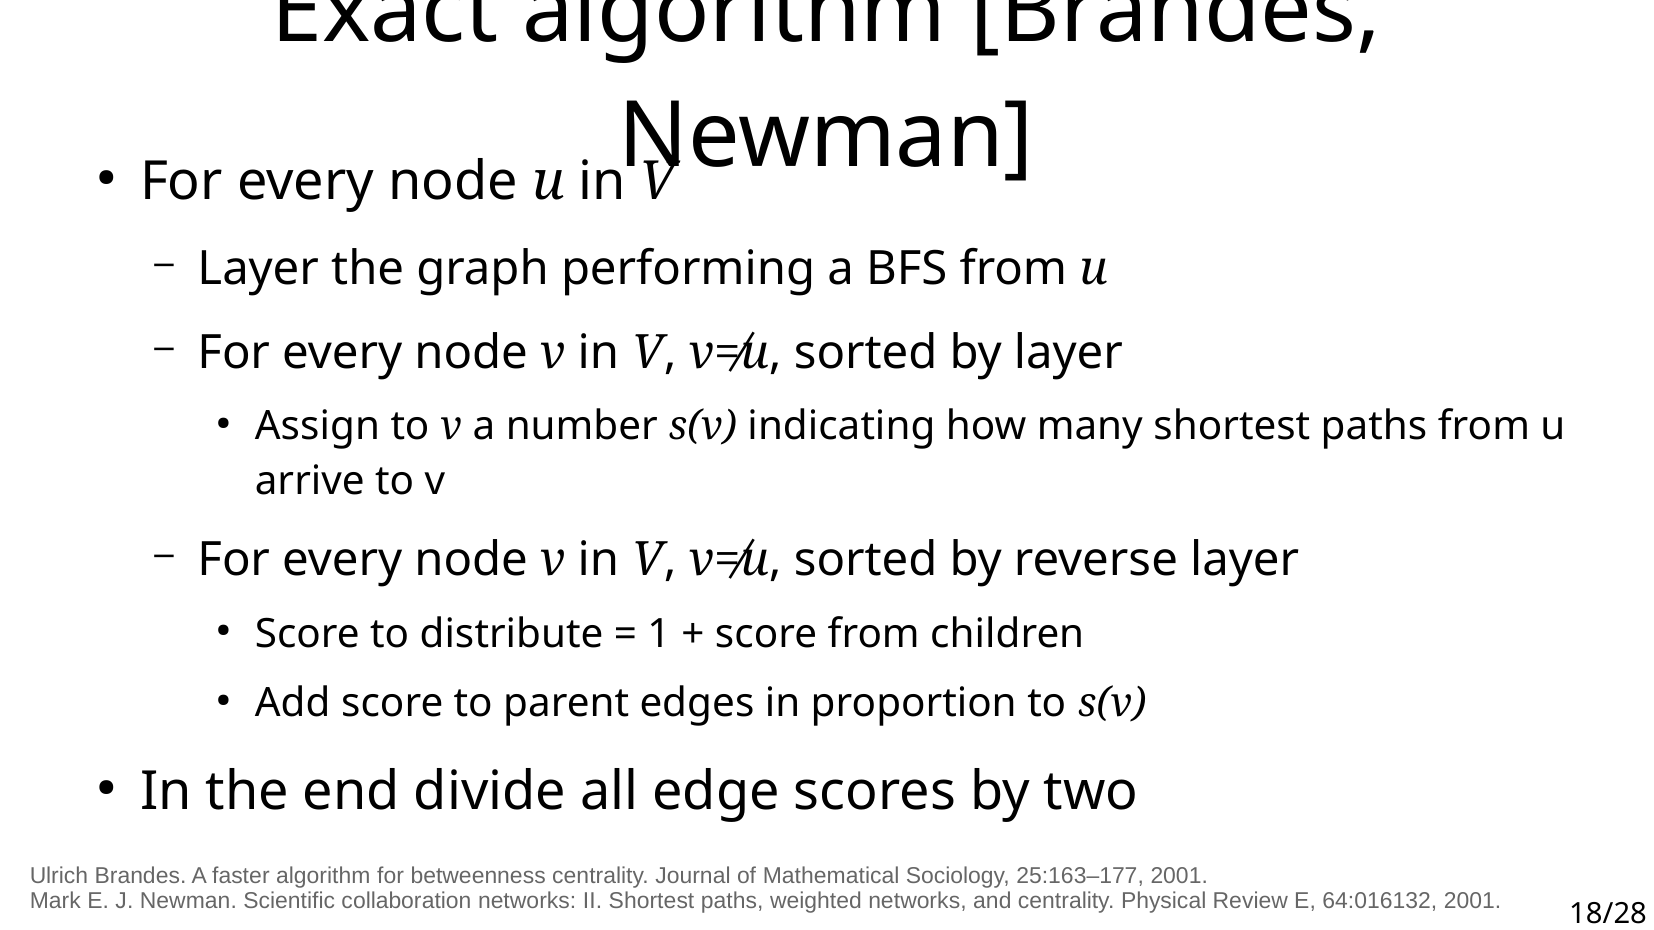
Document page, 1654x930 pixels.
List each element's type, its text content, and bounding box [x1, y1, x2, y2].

list For every node u in V Layer the graph performing a BFS from u For every node v in V, v≠u, sorted by layer Assign to v a number s(v) indicating how many shortest paths from u arrive to v For every node v in V, v≠u, sorted by reverse layer Score to distribute = 1 + score from children Add score to parent edges in proportion to s(v) In the end divide all edge scores by two [82, 141, 1571, 832]
text_box Ulrich Brandes. A faster algorithm for betweenness centrality. Journal of Mathematical Sociology, 25:163–177, 2001. Mark E. J. Newman. Scientific collaboration networks: II. Shortest paths, weighted networks, and centrality. Physical Review E, 64:016132, 2001. [15, 855, 1644, 921]
title Exact algorithm [Brandes, Newman] [82, 1, 1571, 135]
